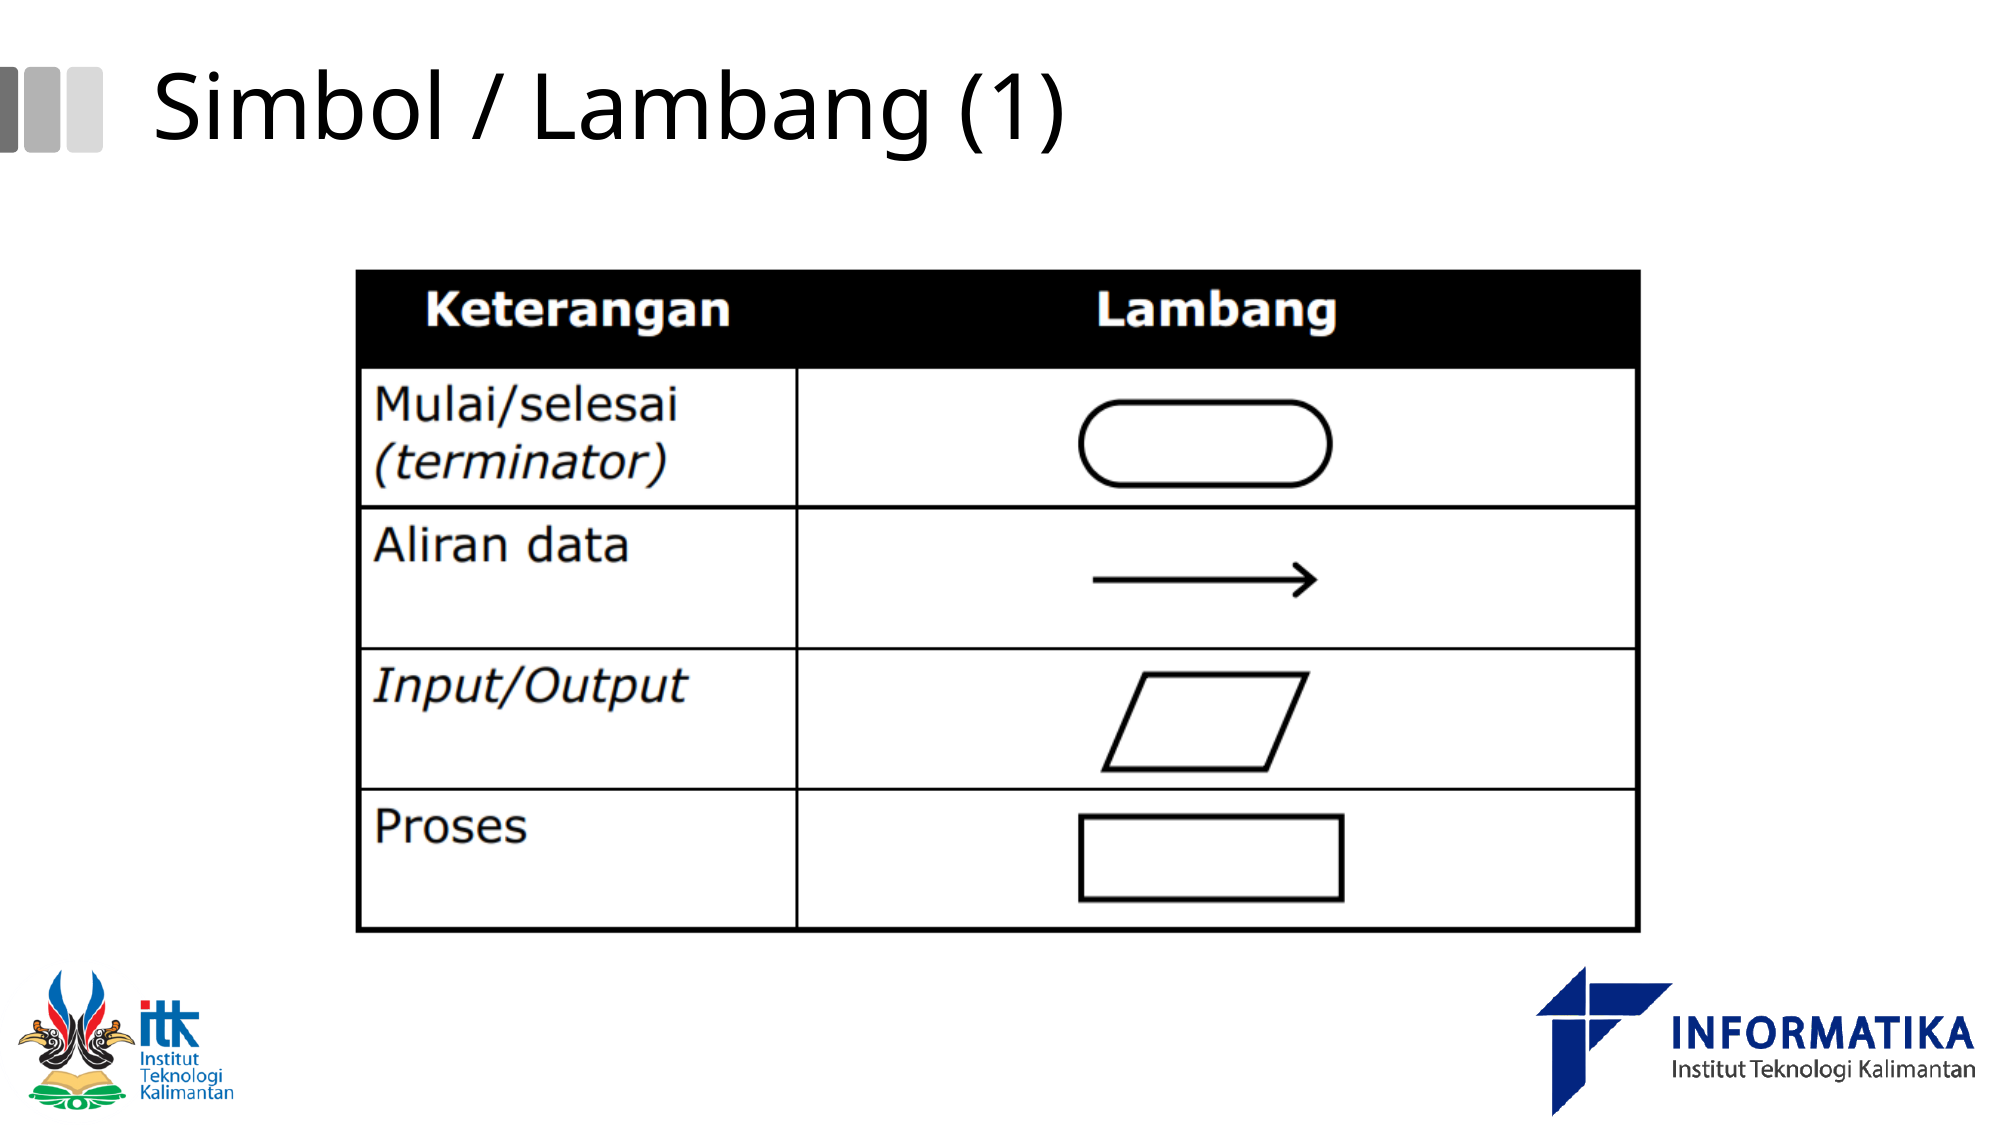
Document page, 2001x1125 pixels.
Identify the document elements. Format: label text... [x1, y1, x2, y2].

picture [0, 935, 252, 1125]
picture [353, 264, 1647, 943]
picture [1534, 965, 1976, 1118]
title Simbol / Lambang (1) [137, 1, 1863, 219]
